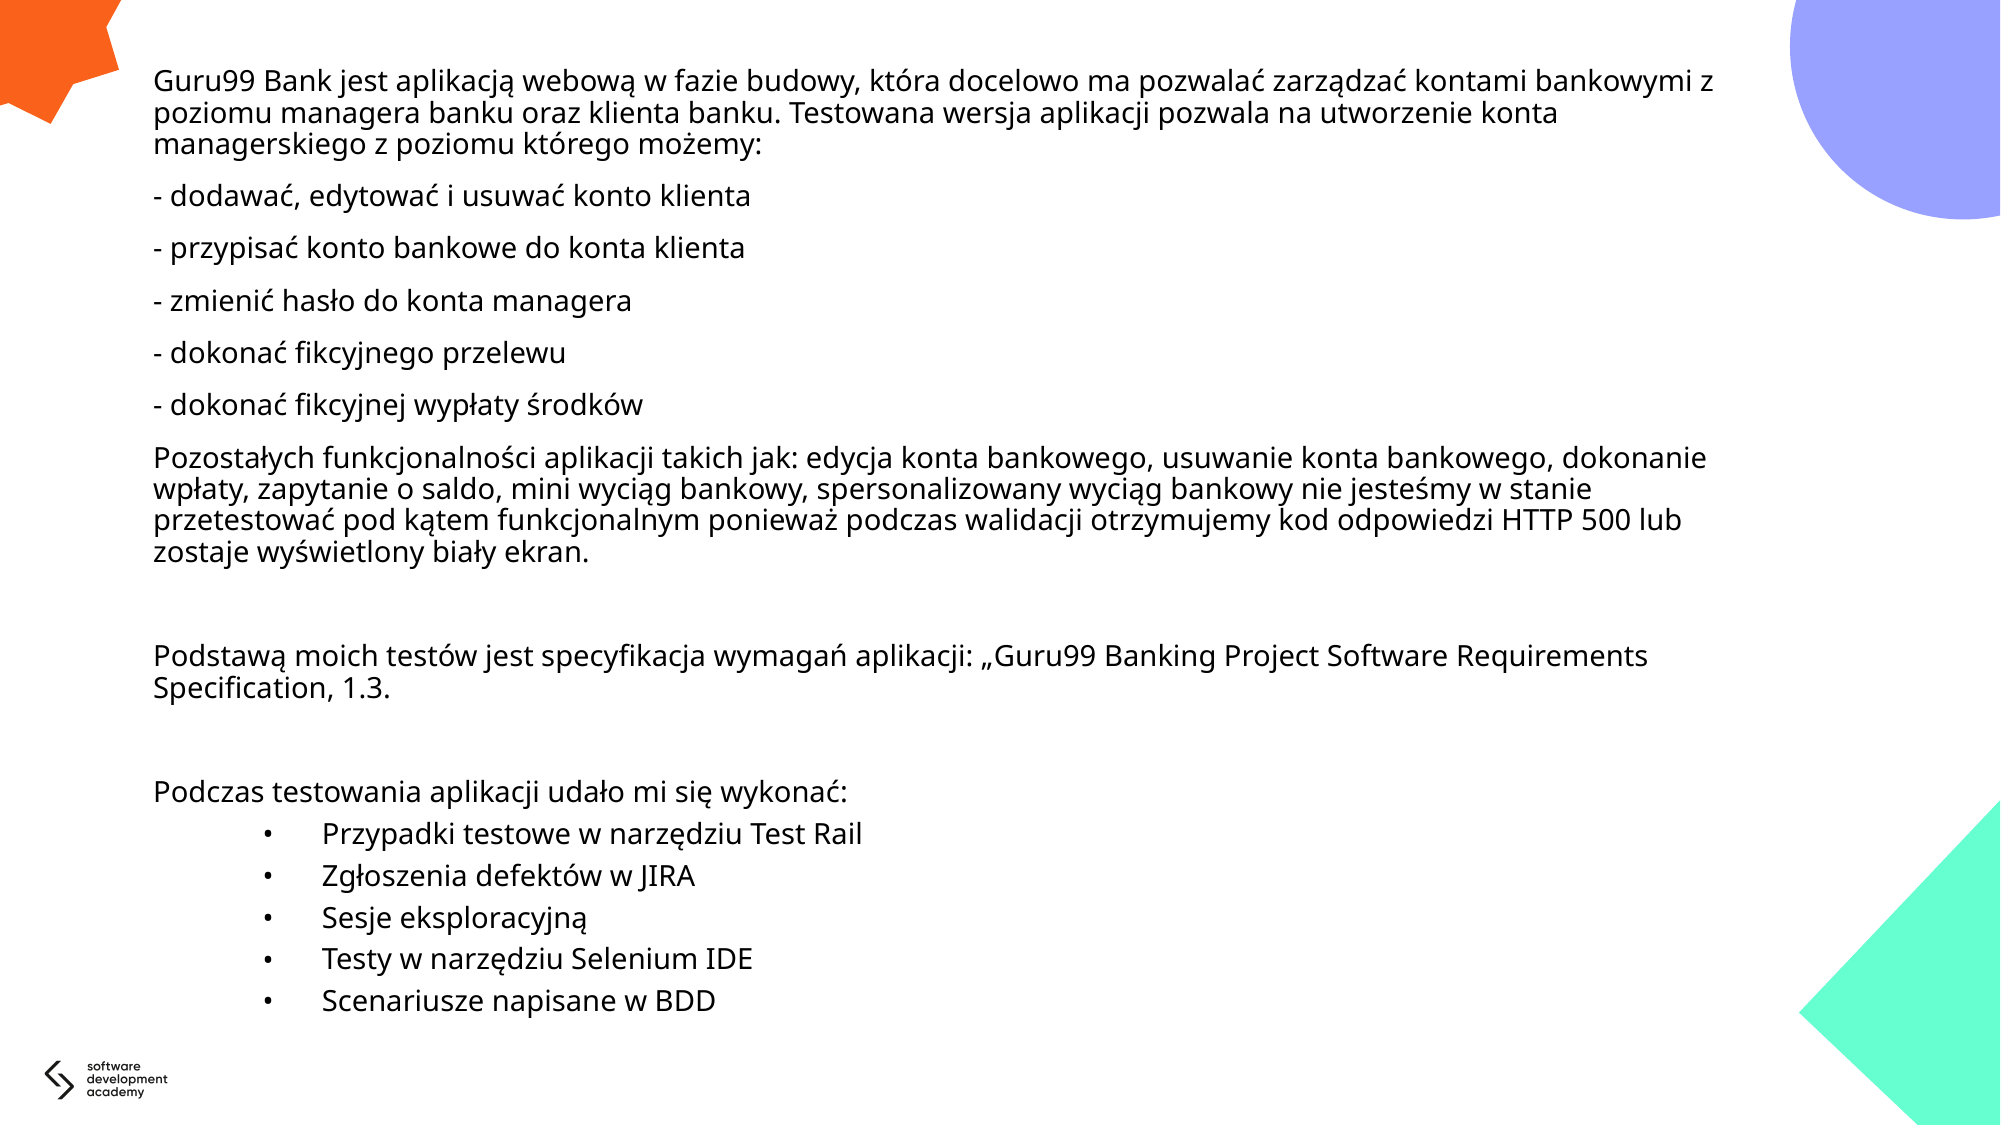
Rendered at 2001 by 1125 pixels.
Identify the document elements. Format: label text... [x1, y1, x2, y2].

picture [19, 1035, 193, 1125]
list Guru99 Bank jest aplikacją webową w fazie budowy, która docelowo ma pozwalać zarządzać kontami bankowymi z poziomu managera banku oraz klienta banku. Testowana wersja aplikacji pozwala na utworzenie konta managerskiego z poziomu którego możemy: - dodawać, edytować i usuwać konto klienta - przypisać konto bankowe do konta klienta - zmienić hasło do konta managera - dokonać fikcyjnego przelewu - dokonać fikcyjnej wypłaty środków Pozostałych funkcjonalności aplikacji takich jak: edycja konta bankowego, usuwanie konta bankowego, dokonanie wpłaty, zapytanie o saldo, mini wyciąg bankowy, spersonalizowany wyciąg bankowy nie jesteśmy w stanie przetestować pod kątem funkcjonalnym ponieważ podczas walidacji otrzymujemy kod odpowiedzi HTTP 500 lub zostaje wyświetlony biały ekran. Podstawą moich testów jest specyfikacja wymagań aplikacji: „Guru99 Banking Project Software Requirements Specification, 1.3. Podczas testowania aplikacji udało mi się wykonać: Przypadki testowe w narzędziu Test Rail Zgłoszenia defektów w JIRA Sesje eksploracyjną Testy w narzędziu Selenium IDE Scenariusze napisane w BDD [138, 59, 1772, 773]
